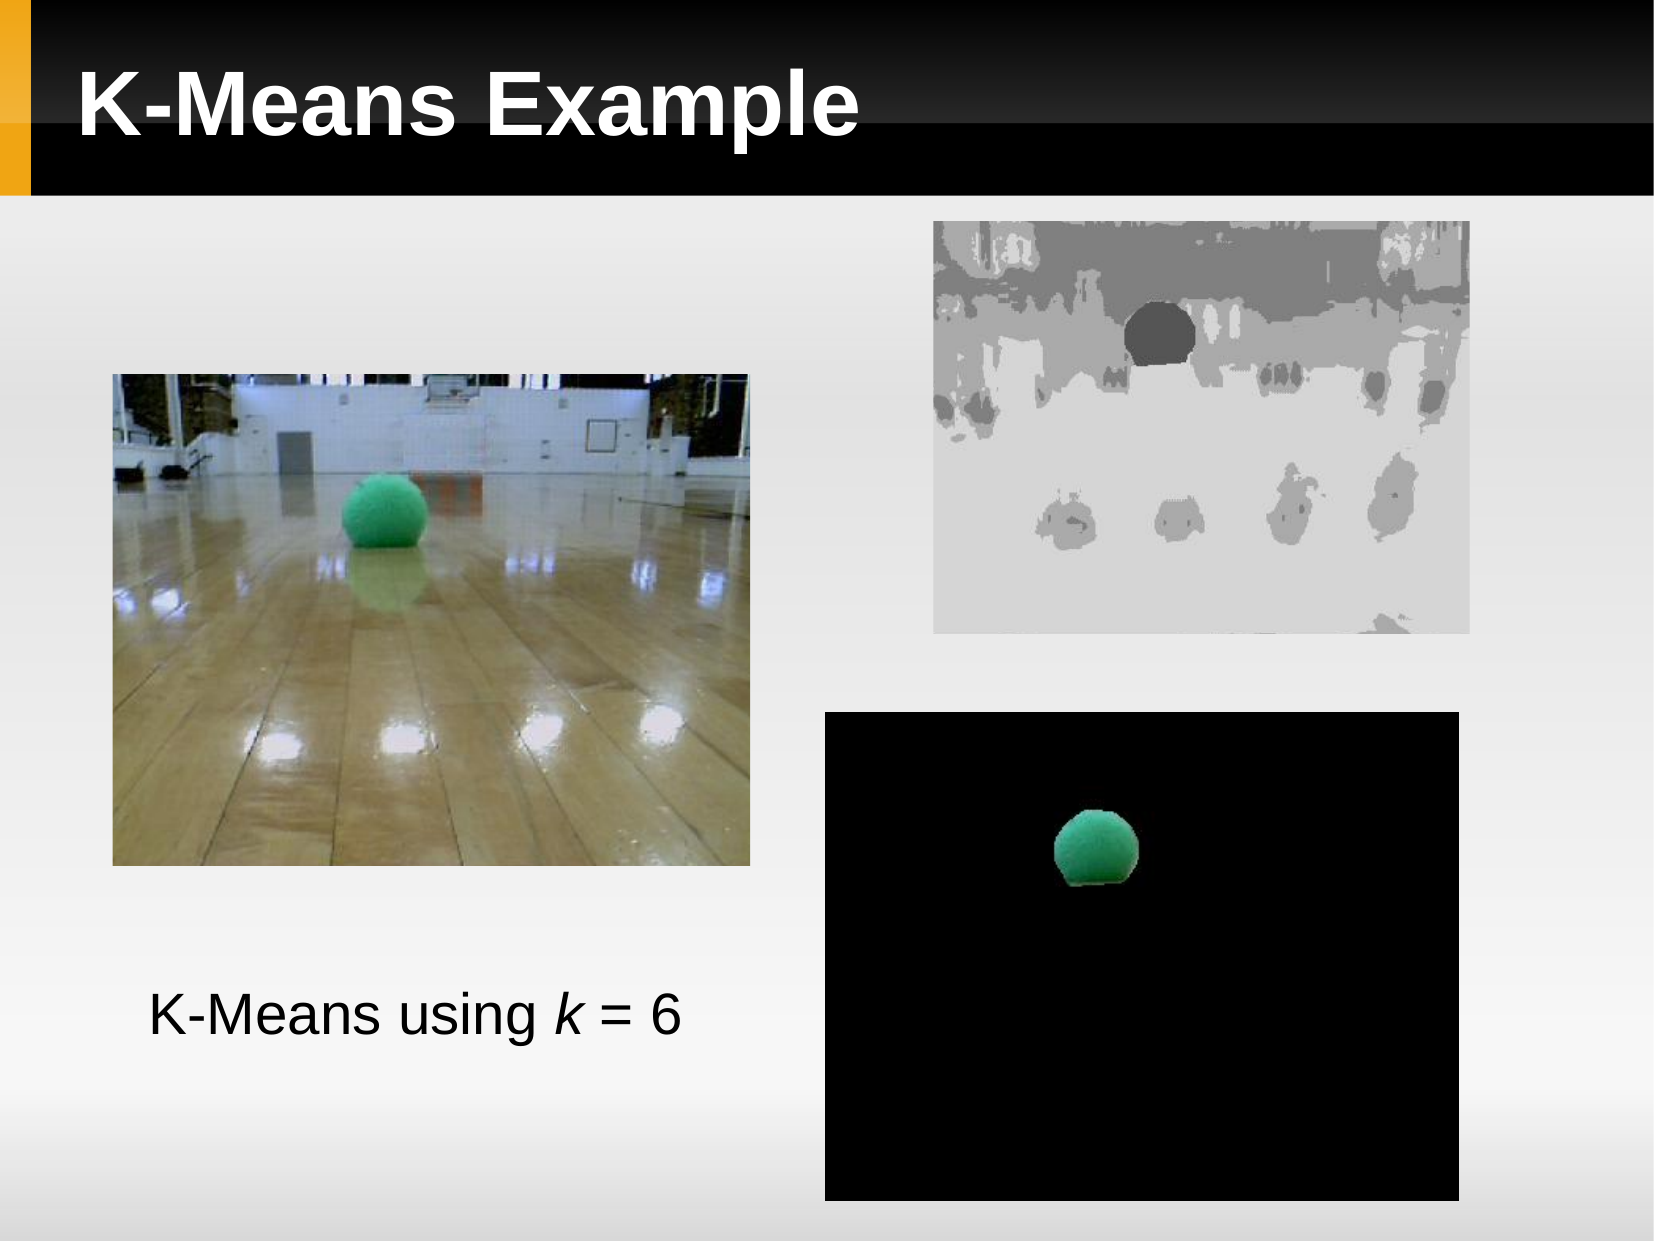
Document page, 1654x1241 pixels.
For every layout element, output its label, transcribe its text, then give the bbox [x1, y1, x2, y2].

picture [0, 0, 1654, 1241]
title K-Means Example [76, 0, 1565, 208]
text_box K-Means using k = 6 [134, 975, 810, 1055]
